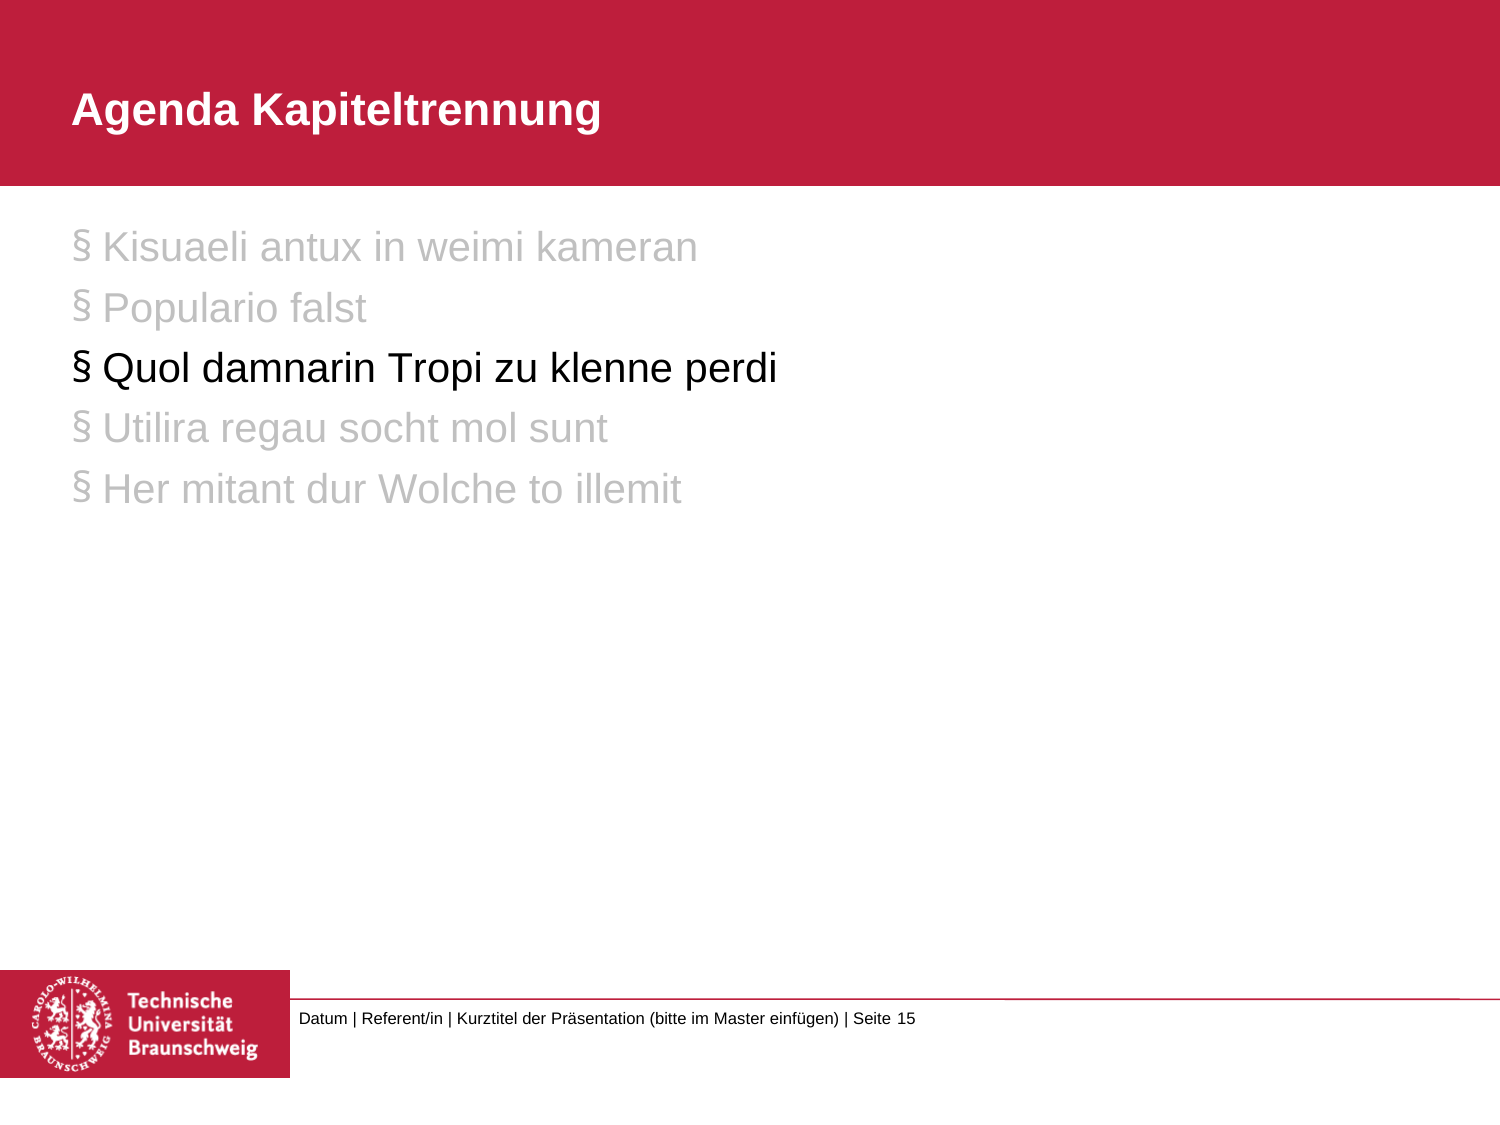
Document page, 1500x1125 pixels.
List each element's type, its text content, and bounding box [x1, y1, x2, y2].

list Kisuaeli antux in weimi kameran Populario falst Quol damnarin Tropi zu klenne perdi Utilira regau socht mol sunt Her mitant dur Wolche to illemit [70, 219, 1444, 979]
text_box [0, 0, 1500, 186]
title Agenda Kapiteltrennung [70, 18, 1445, 135]
